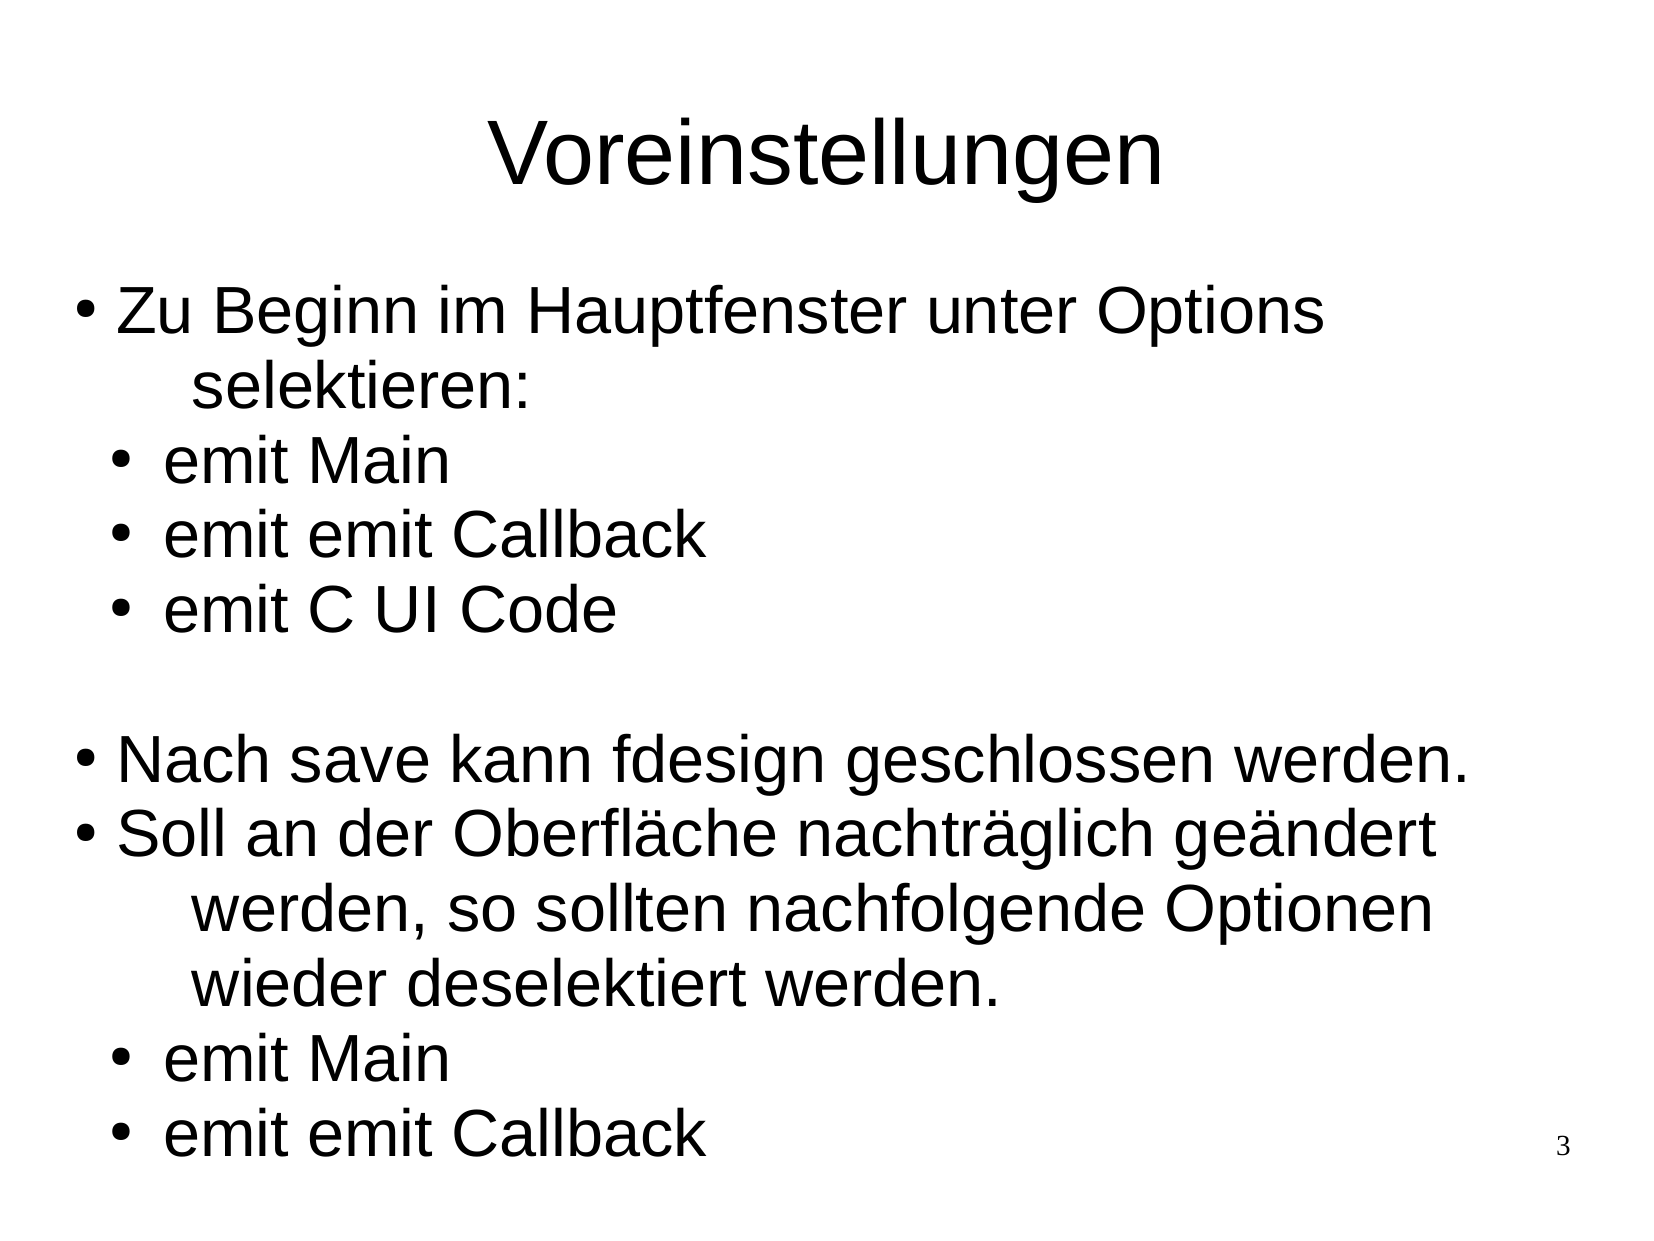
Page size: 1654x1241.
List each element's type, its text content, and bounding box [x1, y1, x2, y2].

title Voreinstellungen [82, 49, 1571, 257]
text_box Zu Beginn im Hauptfenster unter Options selektieren: emit Main emit emit Callback emit C UI Code Nach save kann fdesign geschlossen werden. Soll an der Oberfläche nachträglich geändert werden, so sollten nachfolgende Optionen wieder deselektiert werden. emit Main emit emit Callback [59, 265, 1595, 1178]
